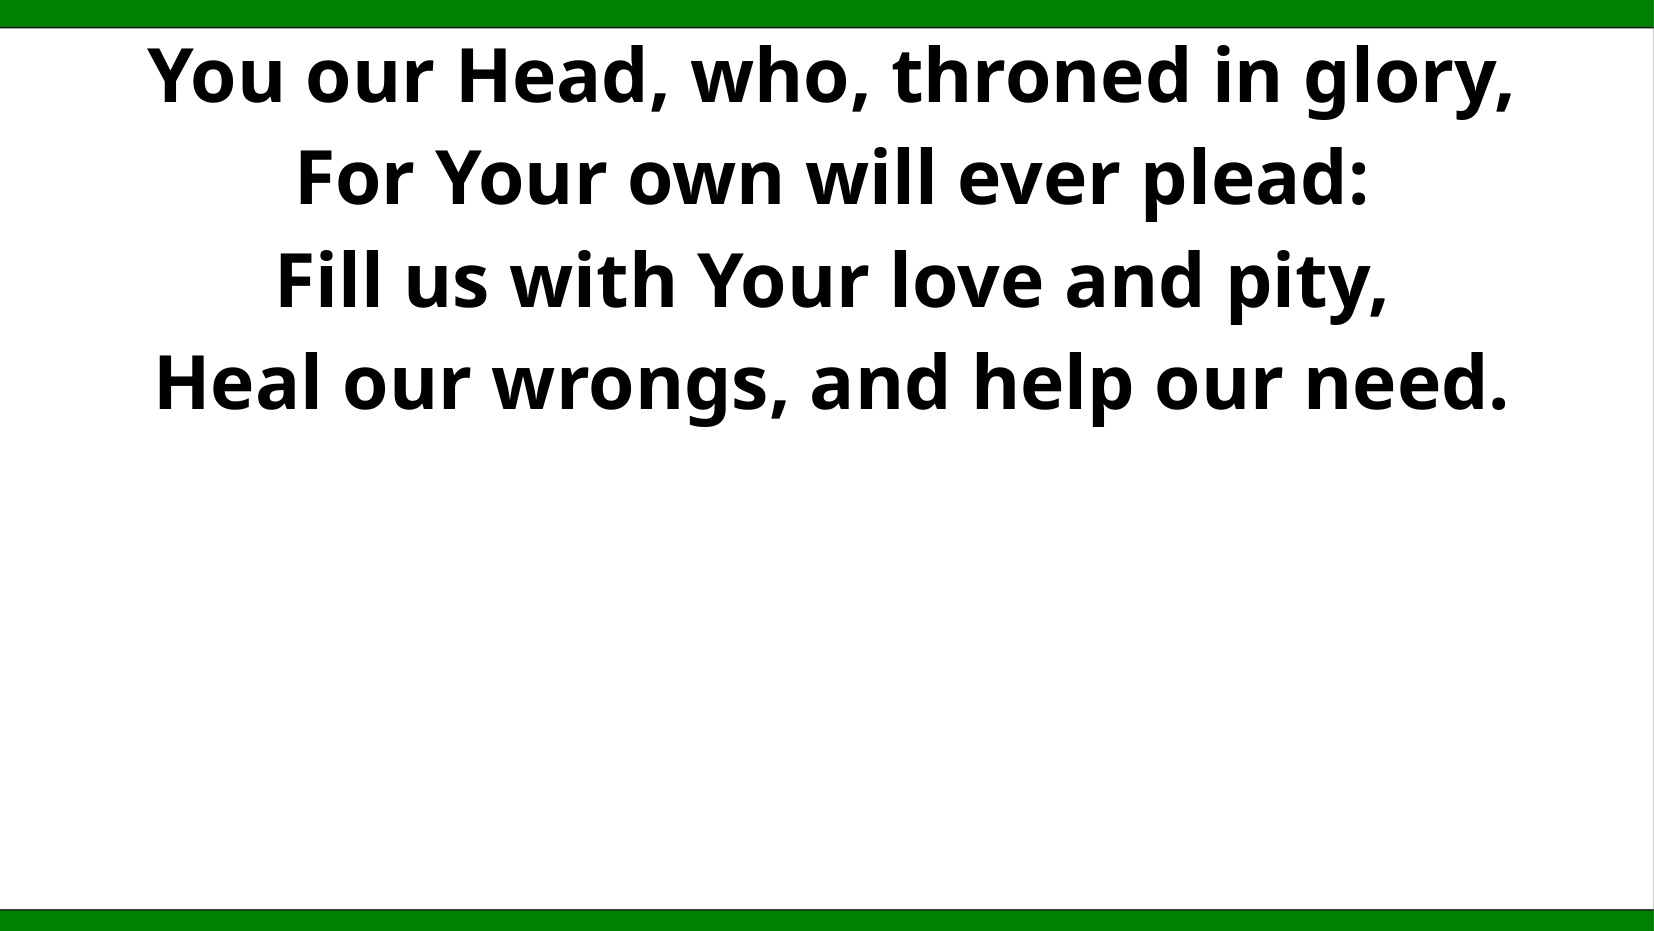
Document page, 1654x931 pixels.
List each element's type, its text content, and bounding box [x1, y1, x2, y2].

text_box You our Head, who, throned in glory, For Your own will ever plead: Fill us with Your love and pity, Heal our wrongs, and help our need. [75, 15, 1591, 430]
picture [0, 0, 1654, 931]
